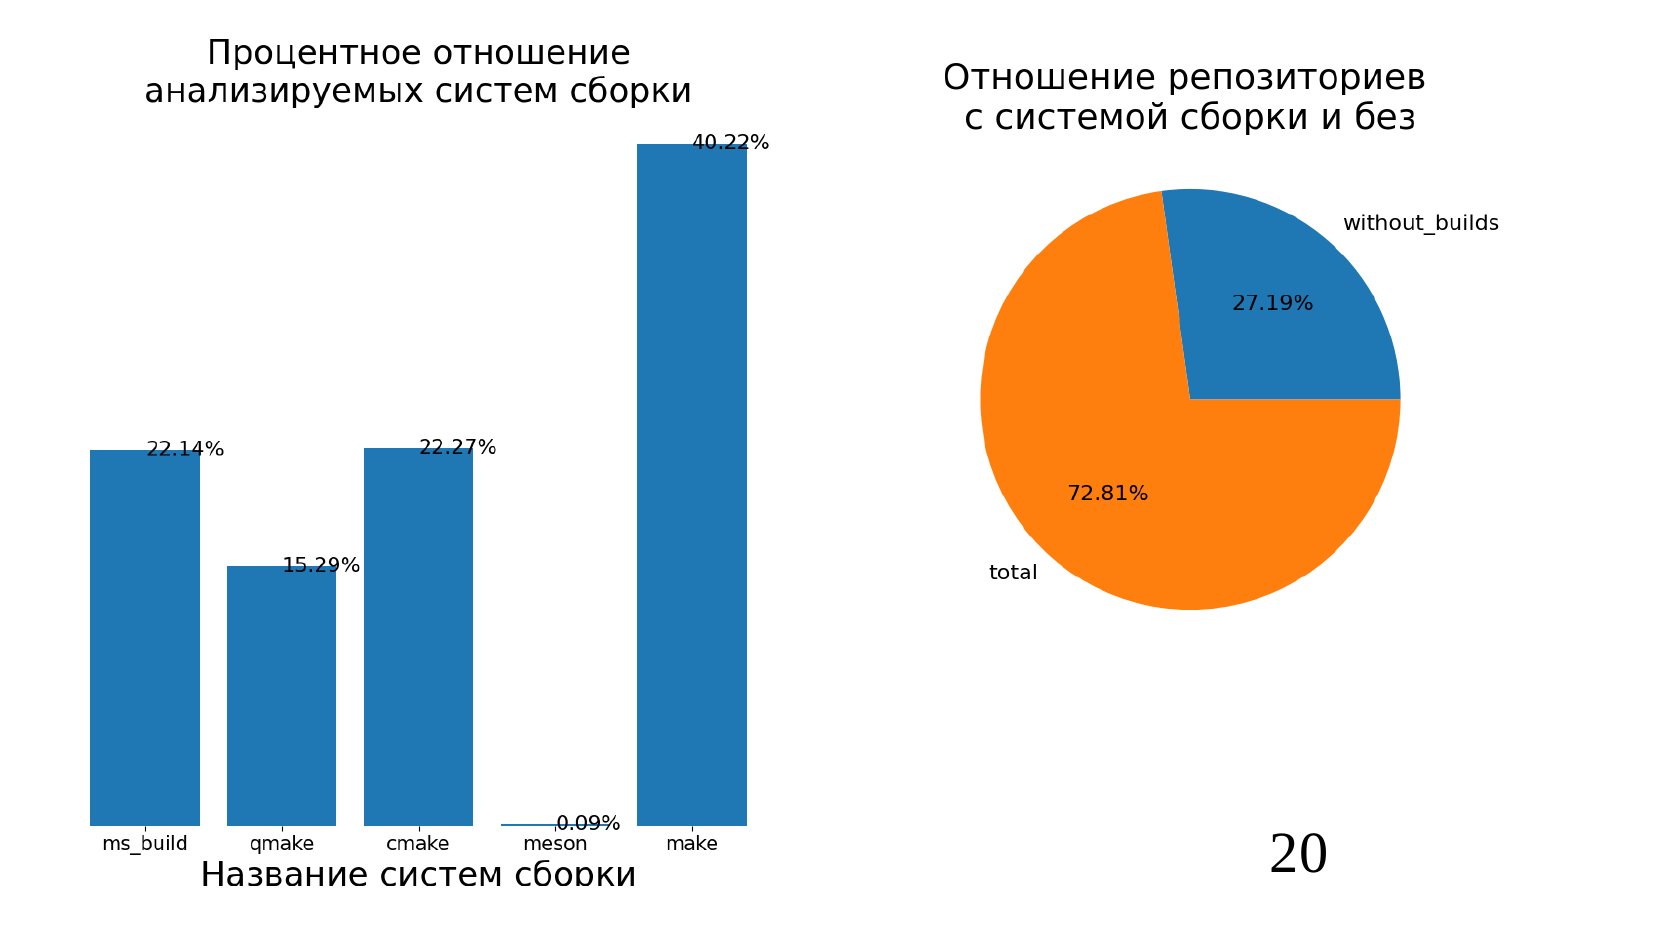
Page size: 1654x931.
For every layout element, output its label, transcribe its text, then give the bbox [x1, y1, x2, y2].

picture [29, 29, 1570, 886]
title <number> [974, 774, 1624, 931]
